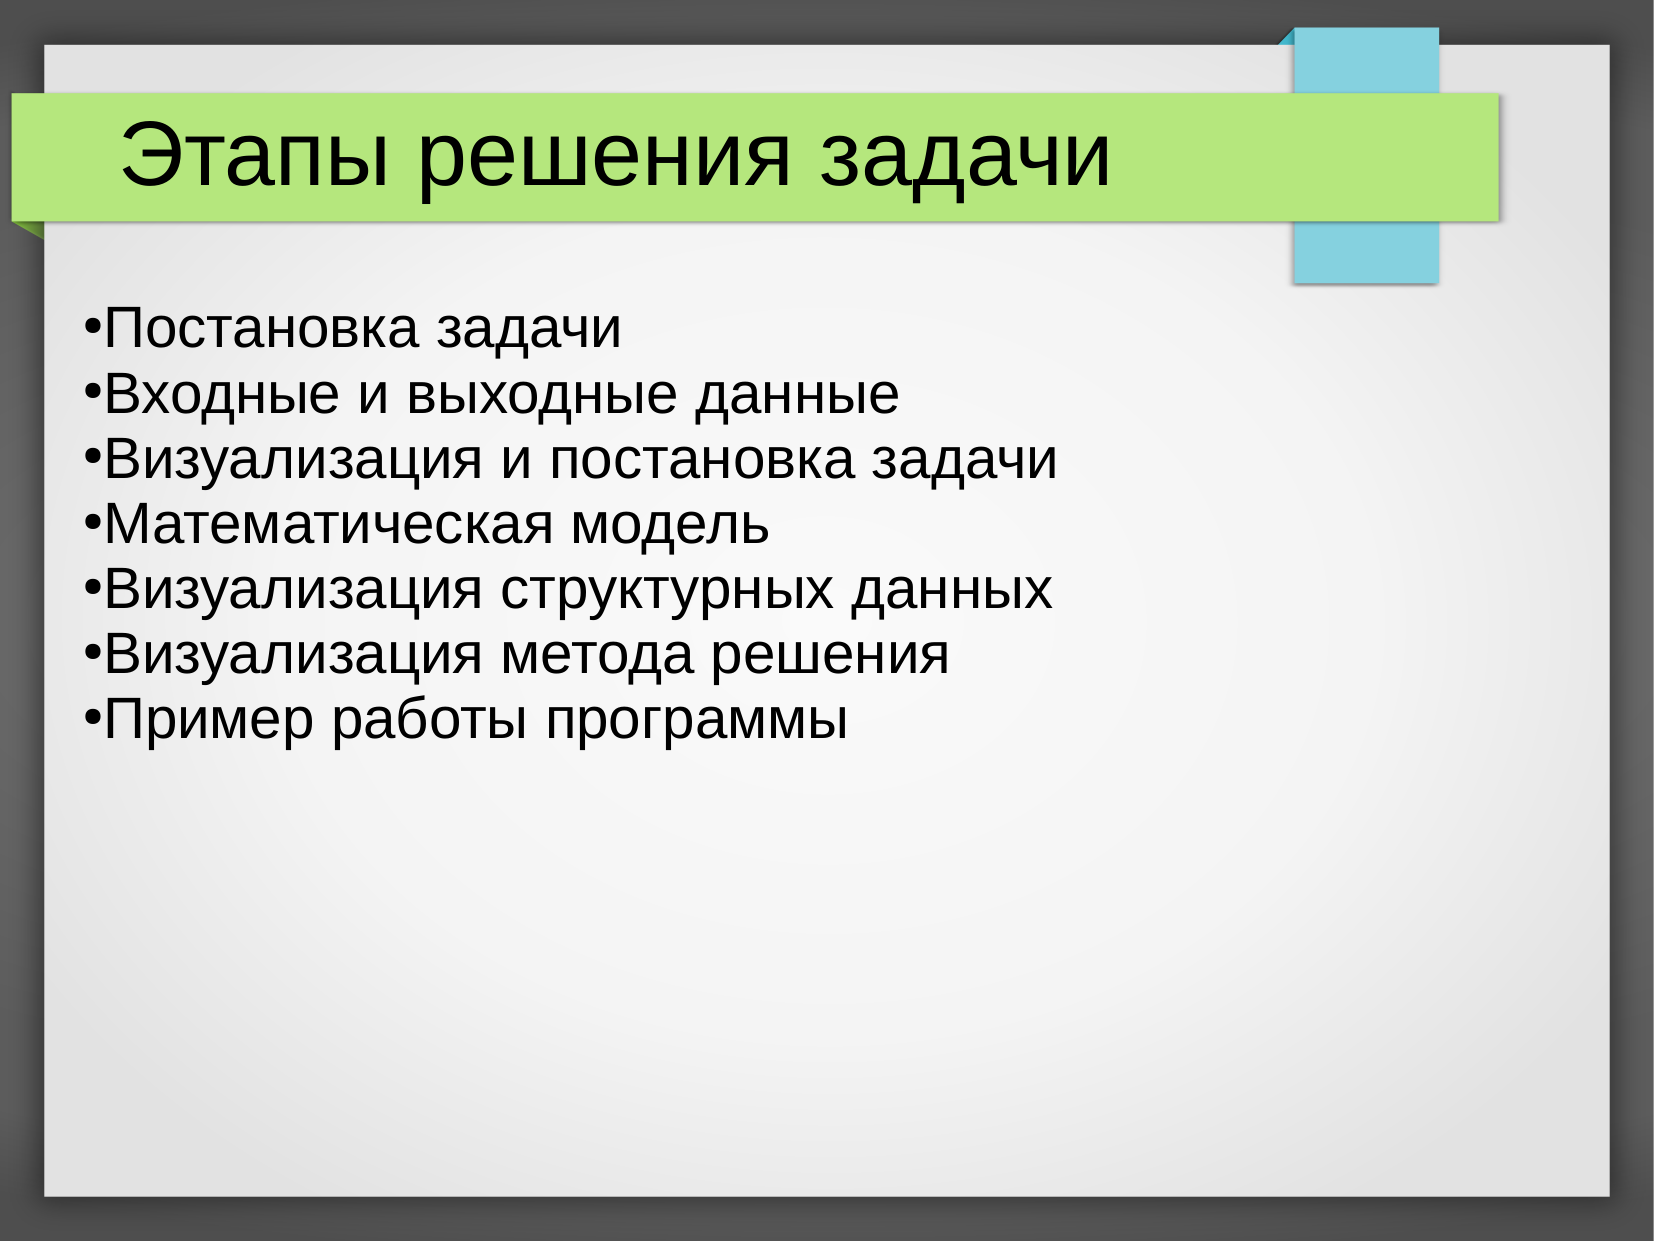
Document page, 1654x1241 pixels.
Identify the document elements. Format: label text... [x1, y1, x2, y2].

title Этапы решения задачи [118, 35, 1524, 272]
picture [0, 0, 1654, 1241]
subtitle Постановка задачи Входные и выходные данные Визуализация и постановка задачи Математическая модель Визуализация структурных данных Визуализация метода решения Пример работы программы [82, 295, 1571, 1015]
